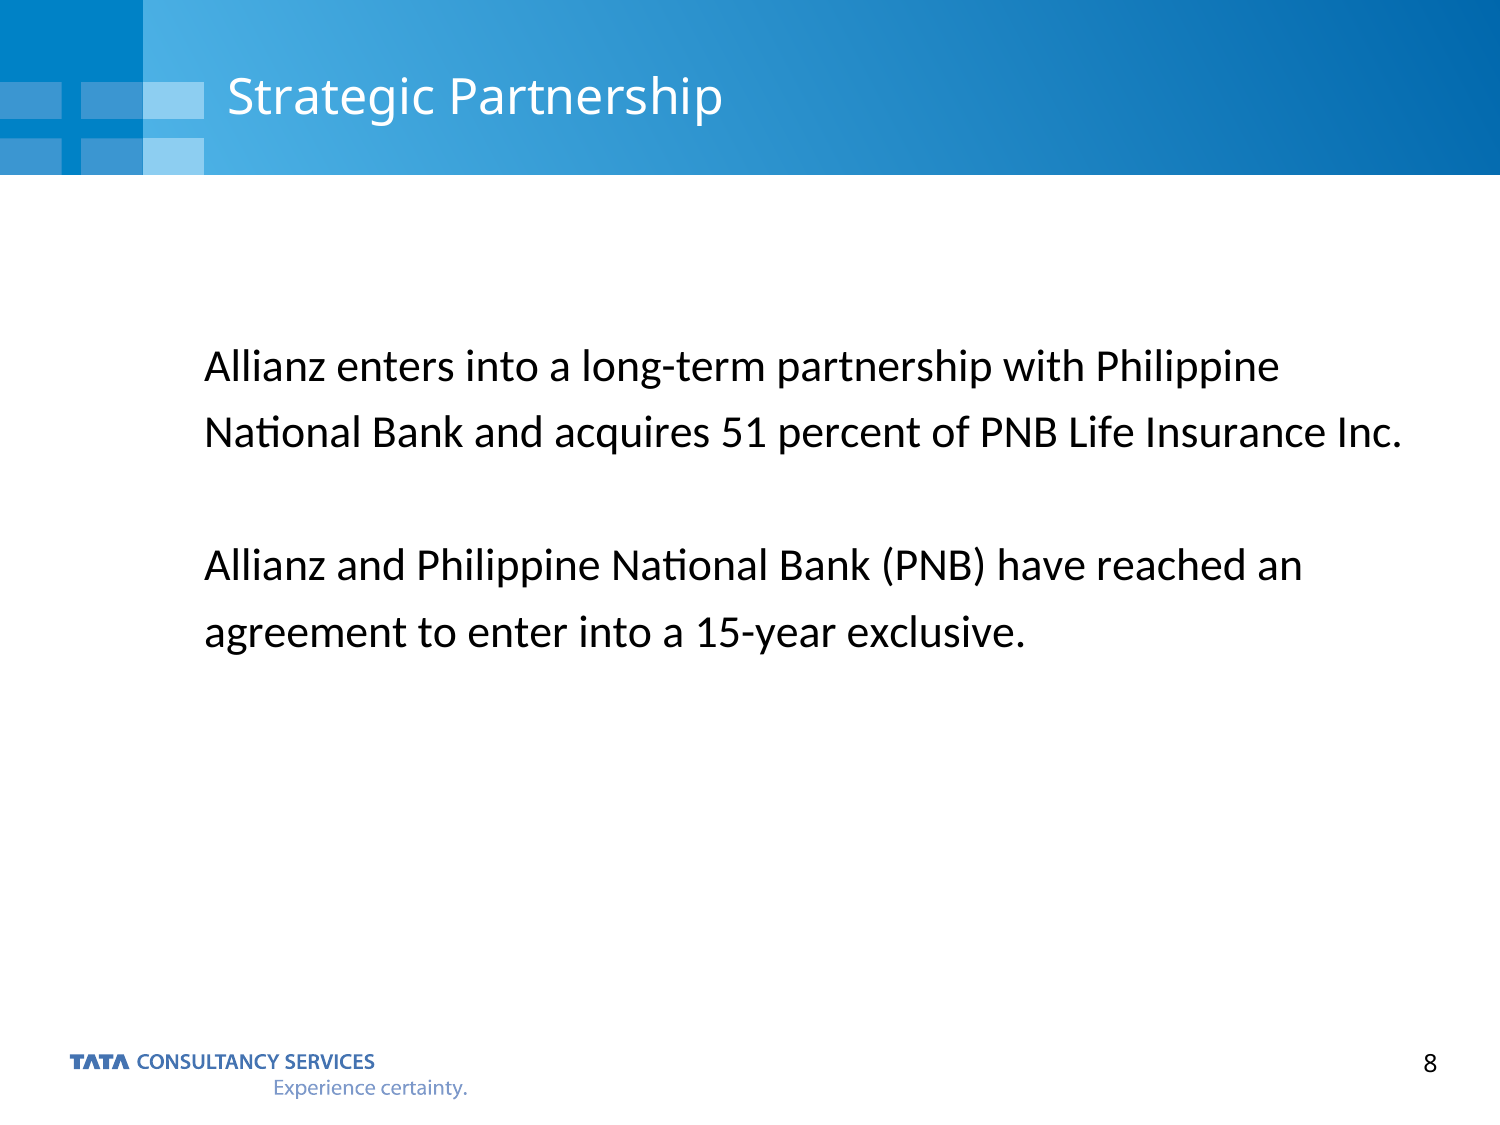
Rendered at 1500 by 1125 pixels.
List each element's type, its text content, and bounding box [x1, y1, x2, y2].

text_box Allianz enters into a long-term partnership with Philippine National Bank and acquires 51 percent of PNB Life Insurance Inc. Allianz and Philippine National Bank (PNB) have reached an agreement to enter into a 15-year exclusive. [67, 195, 1450, 938]
text_box Strategic Partnership [212, 54, 1450, 135]
